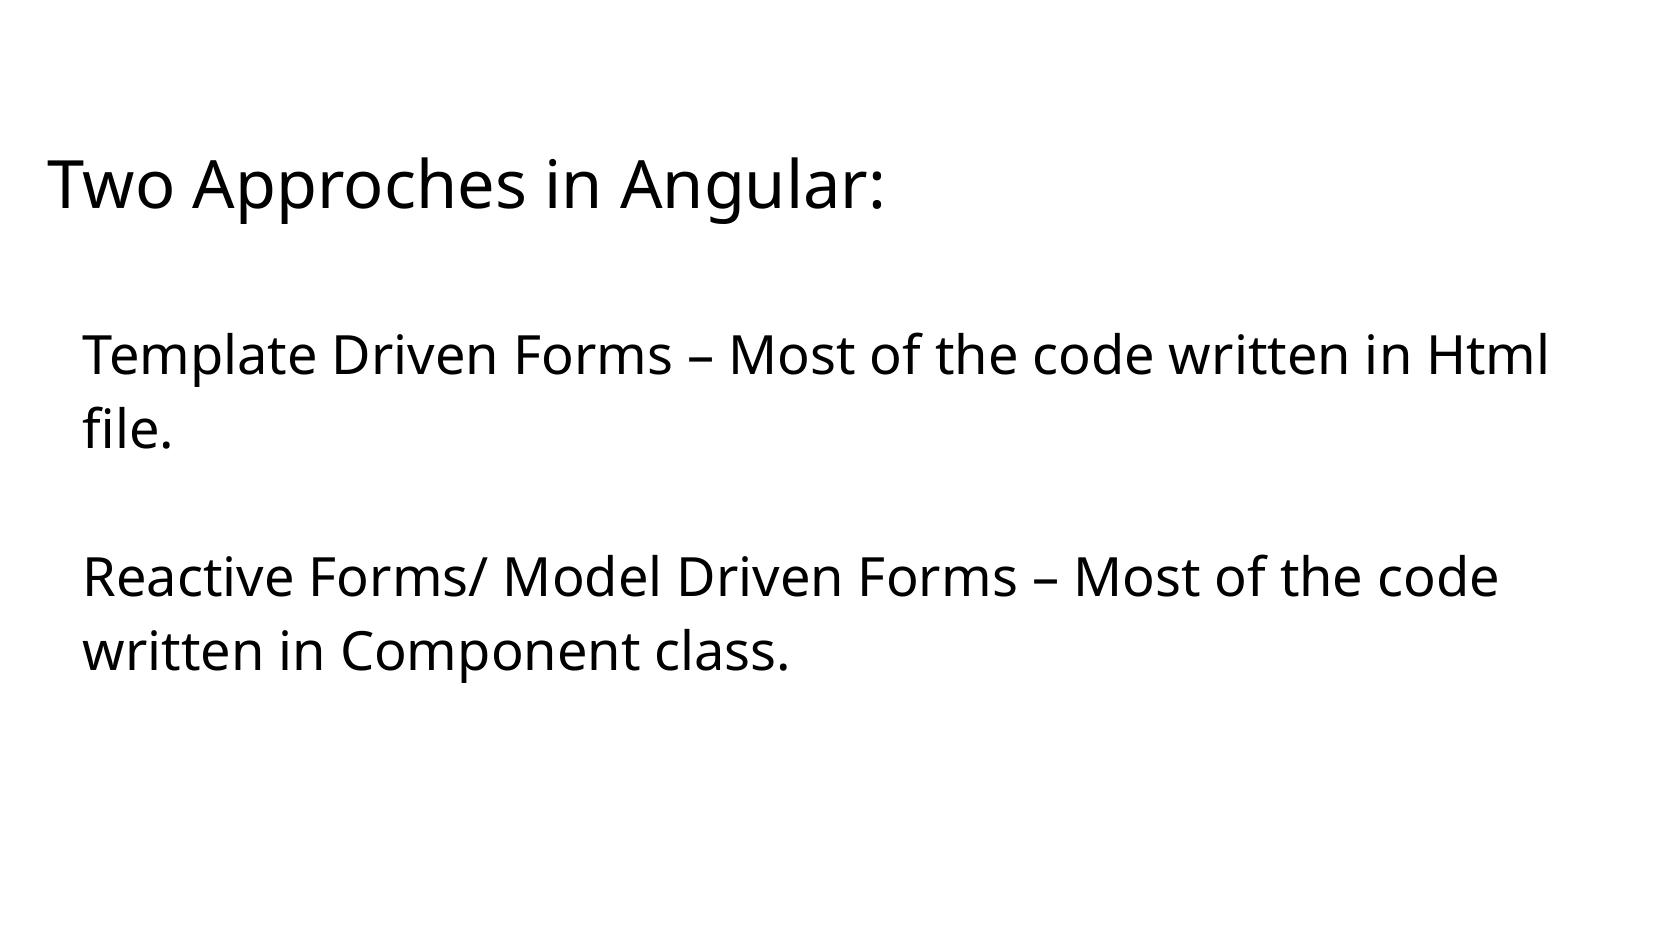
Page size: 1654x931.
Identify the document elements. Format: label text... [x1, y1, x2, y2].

title Two Approches in Angular: [47, 118, 969, 247]
subtitle Template Driven Forms – Most of the code written in Html file. Reactive Forms/ Model Driven Forms – Most of the code written in Component class. [82, 270, 1571, 733]
